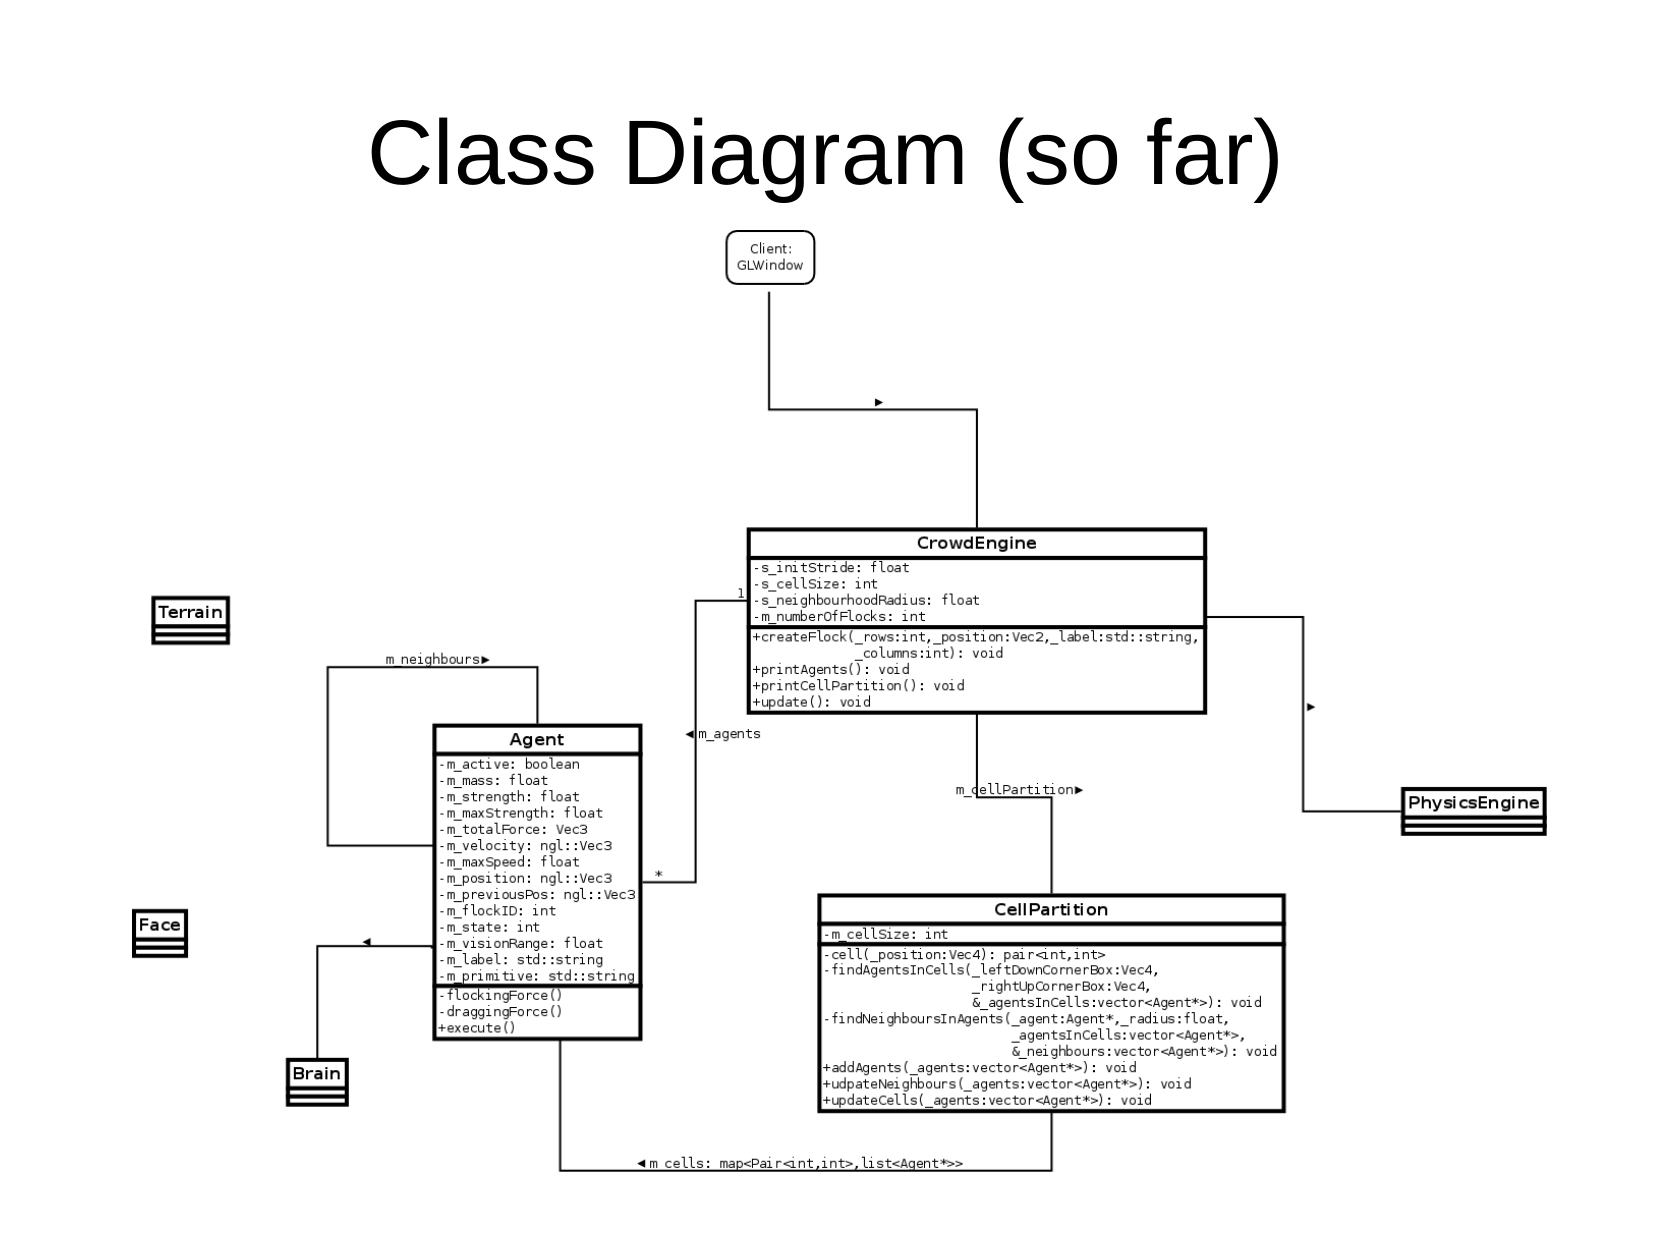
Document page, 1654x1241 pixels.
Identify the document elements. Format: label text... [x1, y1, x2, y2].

title Class Diagram (so far) [82, 49, 1571, 257]
picture [132, 230, 1548, 1172]
